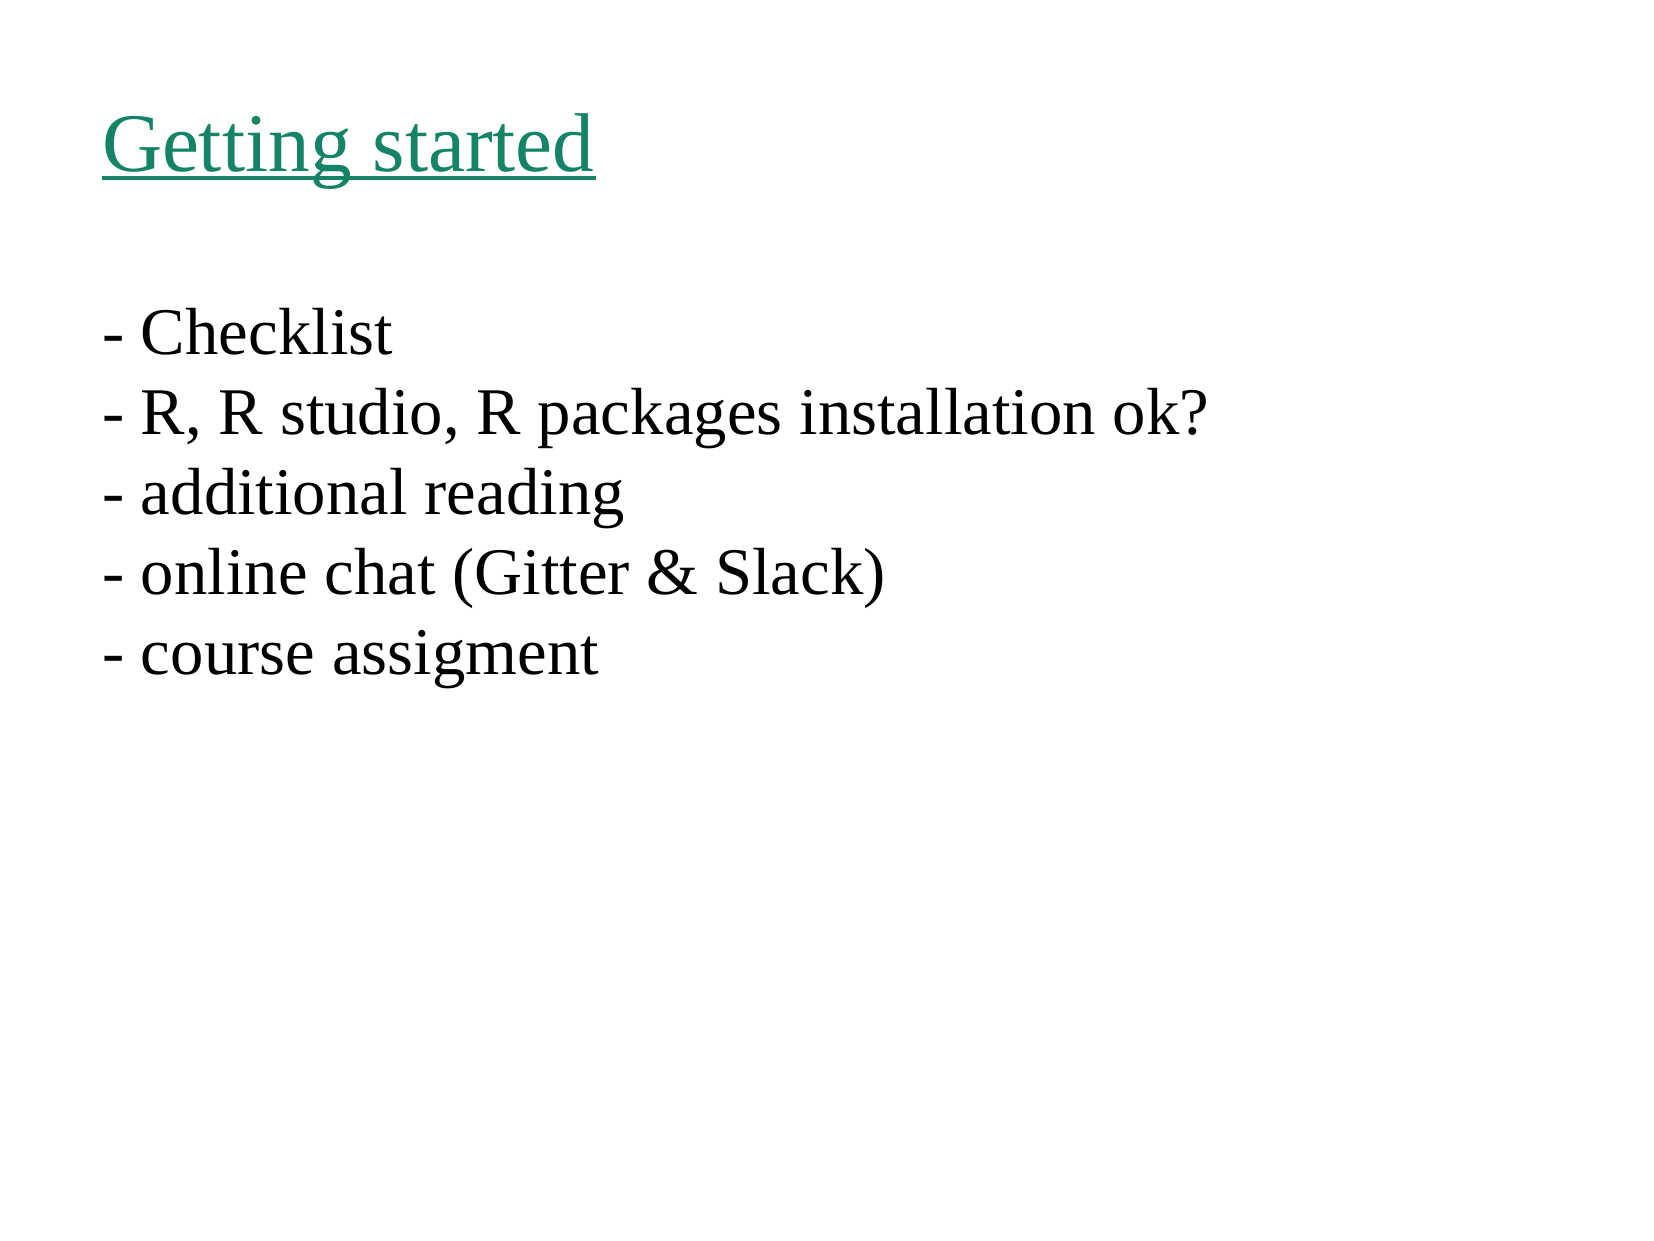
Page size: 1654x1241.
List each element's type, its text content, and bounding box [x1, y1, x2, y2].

text_box Getting started - Checklist - R, R studio, R packages installation ok? - additional reading - online chat (Gitter & Slack) - course assigment [88, 81, 1619, 895]
